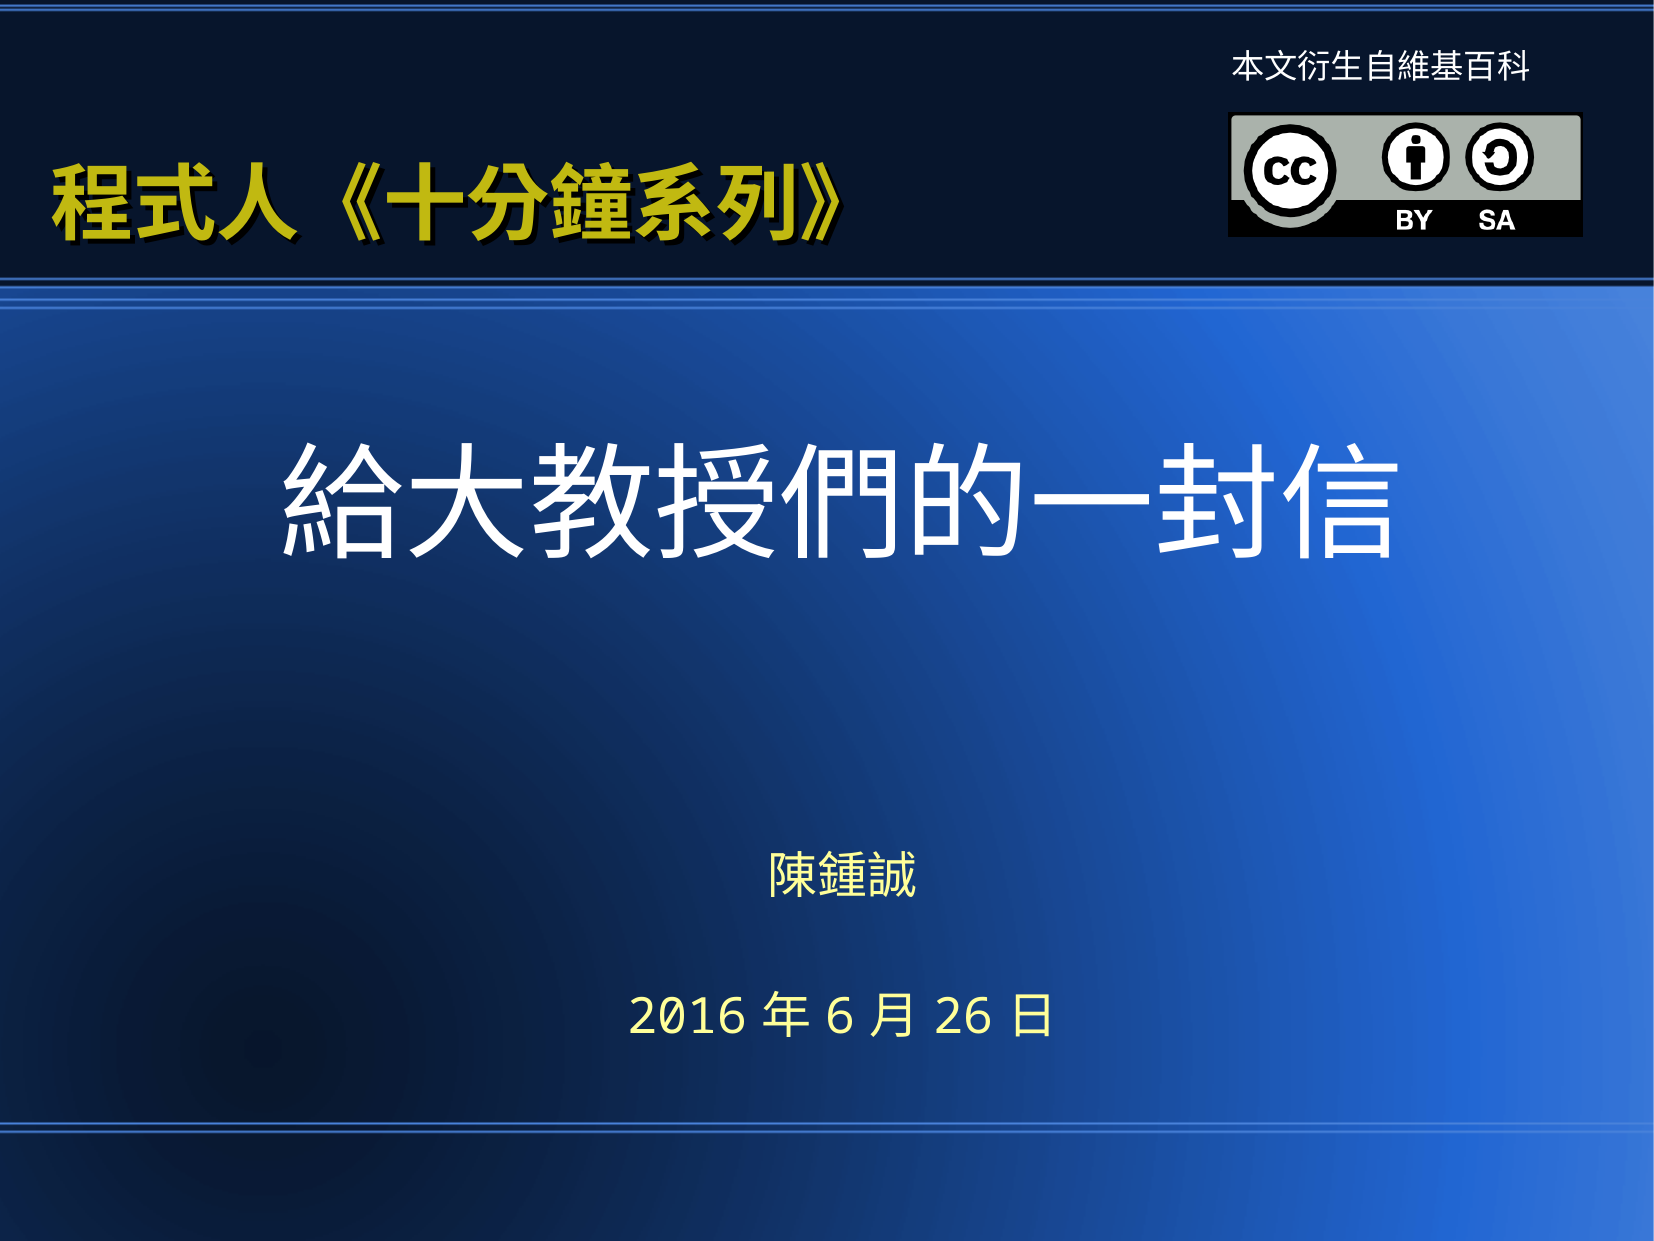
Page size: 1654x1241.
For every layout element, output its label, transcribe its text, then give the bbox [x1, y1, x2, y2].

text_box 本文衍生自維基百科 [1216, 32, 1622, 95]
text_box 程式人《十分鐘系列》 [35, 129, 981, 444]
picture [0, 0, 1654, 1241]
subtitle 給大教授們的一封信 陳鍾誠 2016年6月26日 [59, 326, 1626, 1127]
